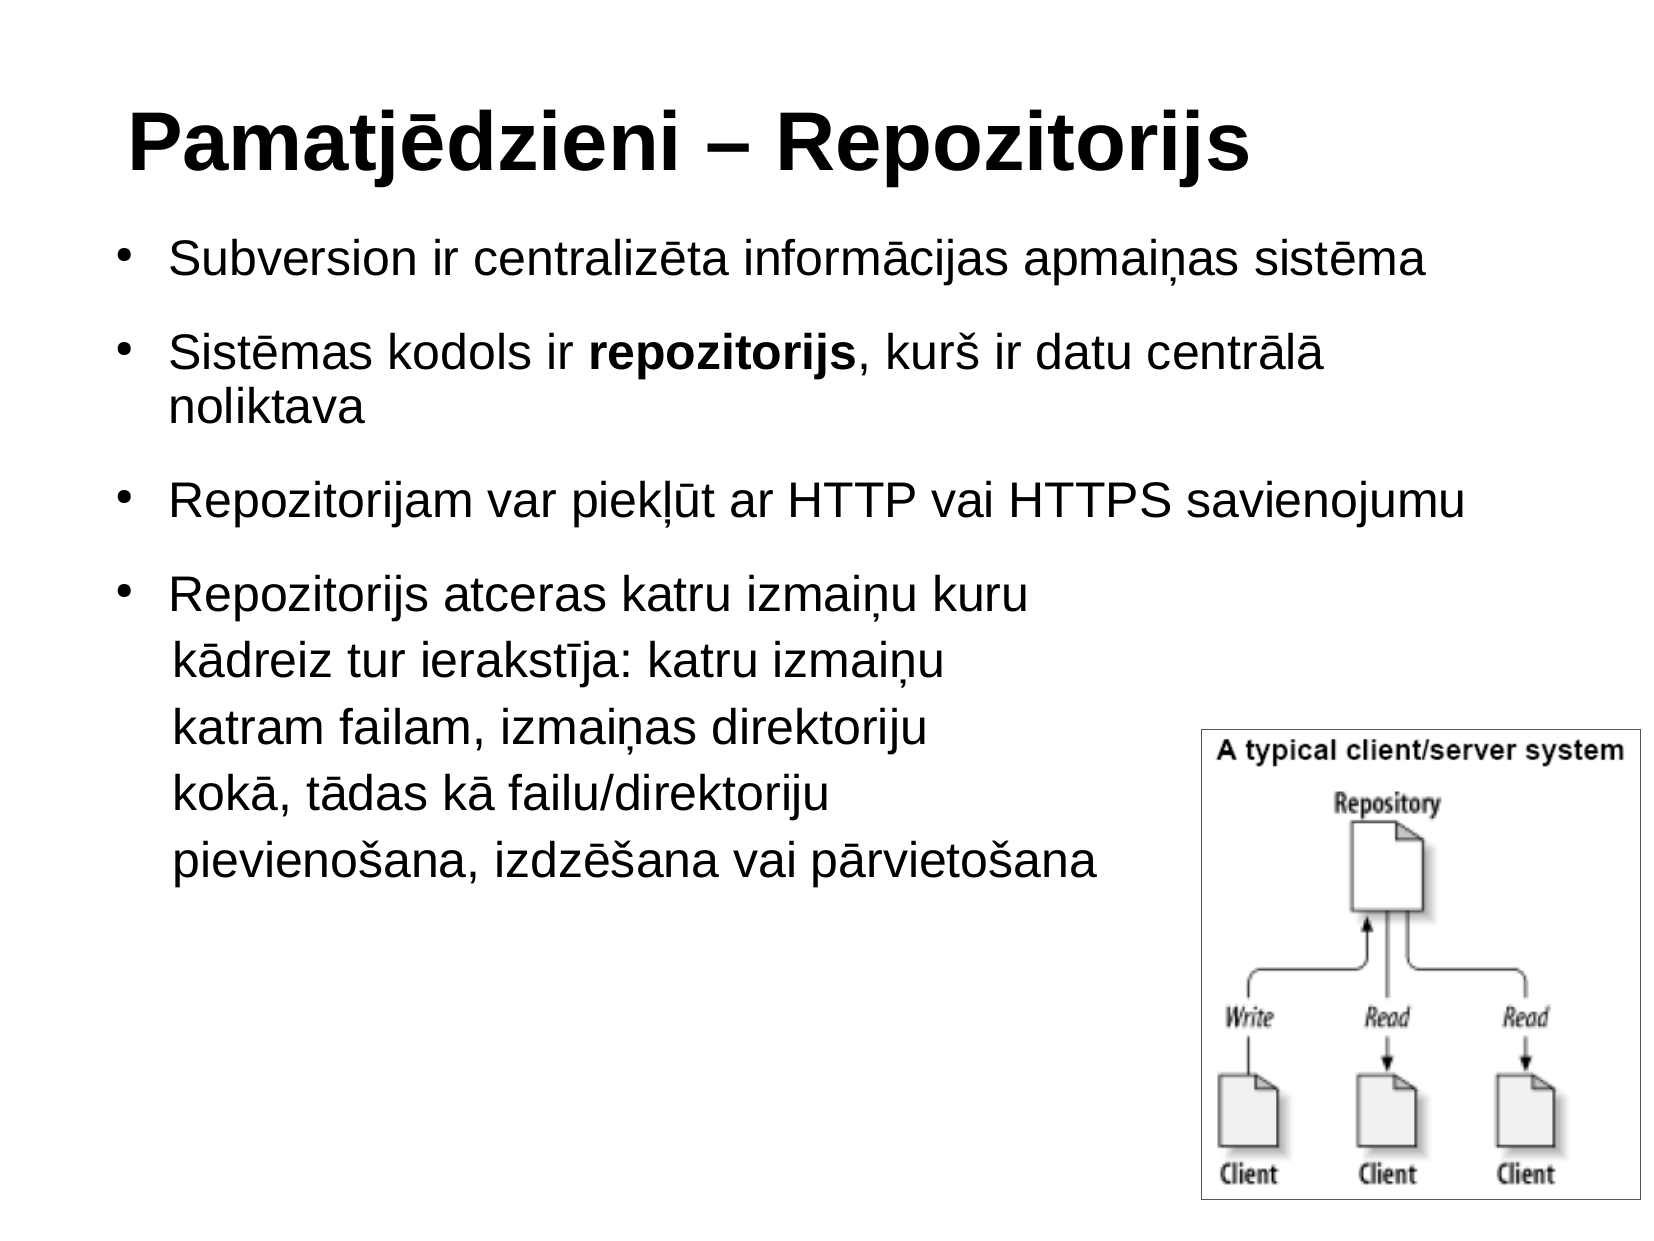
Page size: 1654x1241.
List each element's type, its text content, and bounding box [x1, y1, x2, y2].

list Subversion ir centralizēta informācijas apmaiņas sistēma Sistēmas kodols ir repozitorijs, kurš ir datu centrālā noliktava Repozitorijam var piekļūt ar HTTP vai HTTPS savienojumu Repozitorijs atceras katru izmaiņu kuru kādreiz tur ierakstīja: katru izmaiņu katram failam, izmaiņas direktoriju kokā, tādas kā failu/direktoriju pievienošana, izdzēšana vai pārvietošana [82, 225, 1538, 1186]
chart [1202, 730, 1640, 1199]
title Pamatjēdzieni – Repozitorijs [82, 49, 1571, 196]
